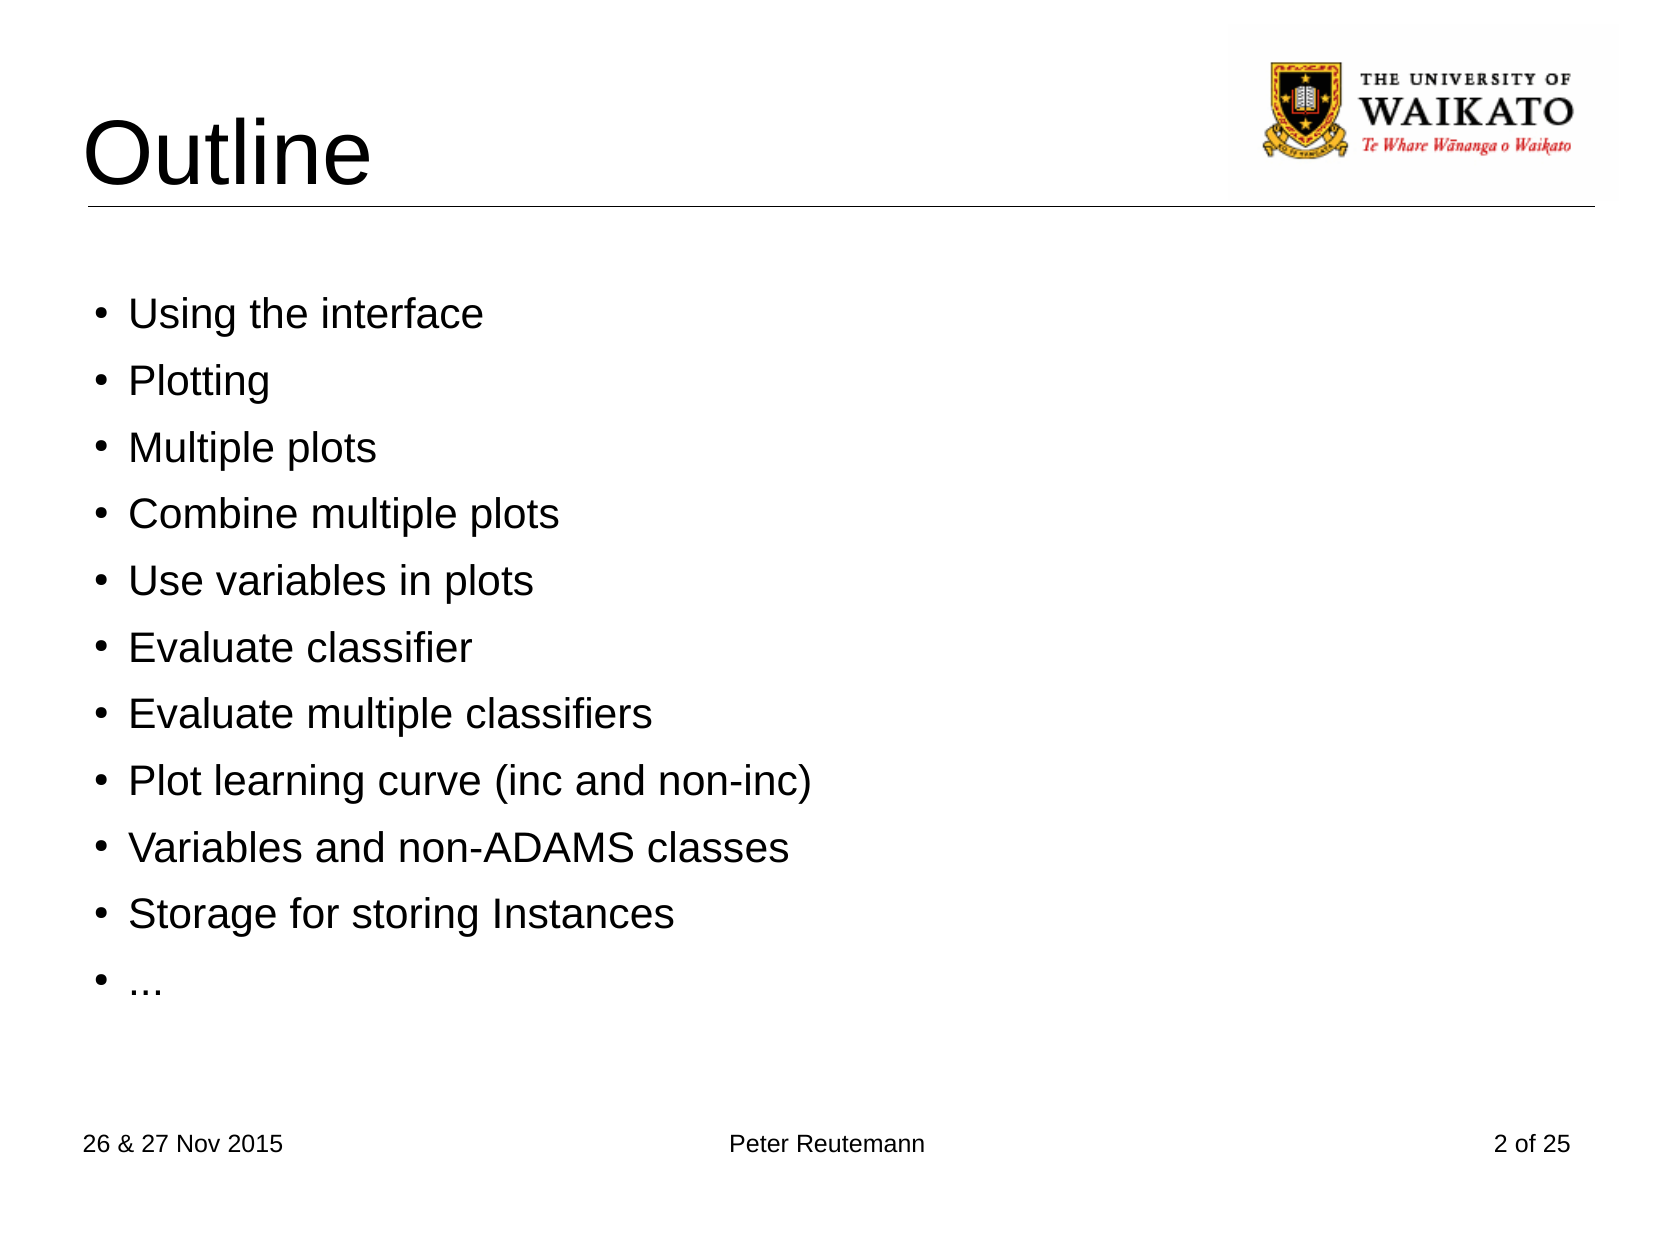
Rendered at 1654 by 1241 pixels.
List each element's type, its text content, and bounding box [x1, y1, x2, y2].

picture [1228, 24, 1619, 201]
title Outline [82, 49, 1571, 257]
list Using the interface Plotting Multiple plots Combine multiple plots Use variables in plots Evaluate classifier Evaluate multiple classifiers Plot learning curve (inc and non-inc) Variables and non-ADAMS classes Storage for storing Instances ... [82, 290, 1571, 1010]
